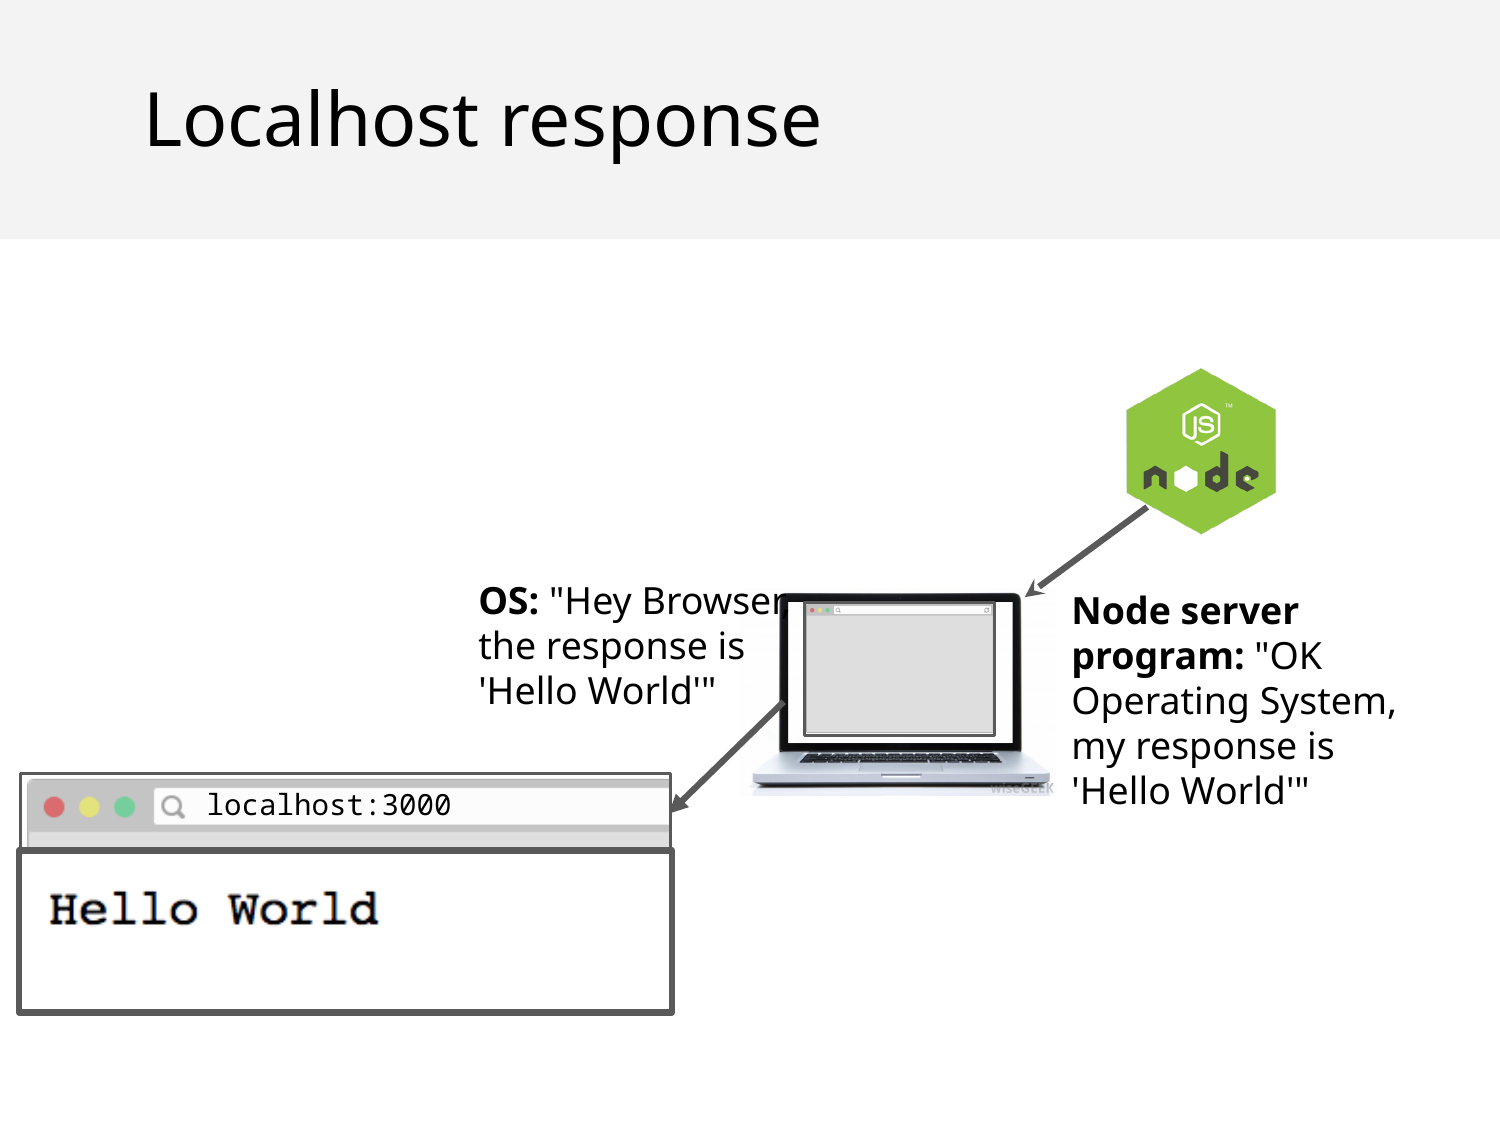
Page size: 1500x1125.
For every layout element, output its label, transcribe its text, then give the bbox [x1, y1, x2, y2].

picture [1115, 366, 1286, 537]
picture [813, 603, 994, 735]
picture [22, 853, 669, 1010]
picture [22, 775, 669, 847]
picture [813, 588, 1056, 796]
title Localhost response [128, 56, 1372, 183]
text_box localhost:3000 [191, 771, 623, 843]
text_box OS: "Hey Browser, the response is 'Hello World'" [463, 561, 813, 801]
text_box Node server program: "OK Operating System, my response is 'Hello World'" [1056, 572, 1443, 812]
